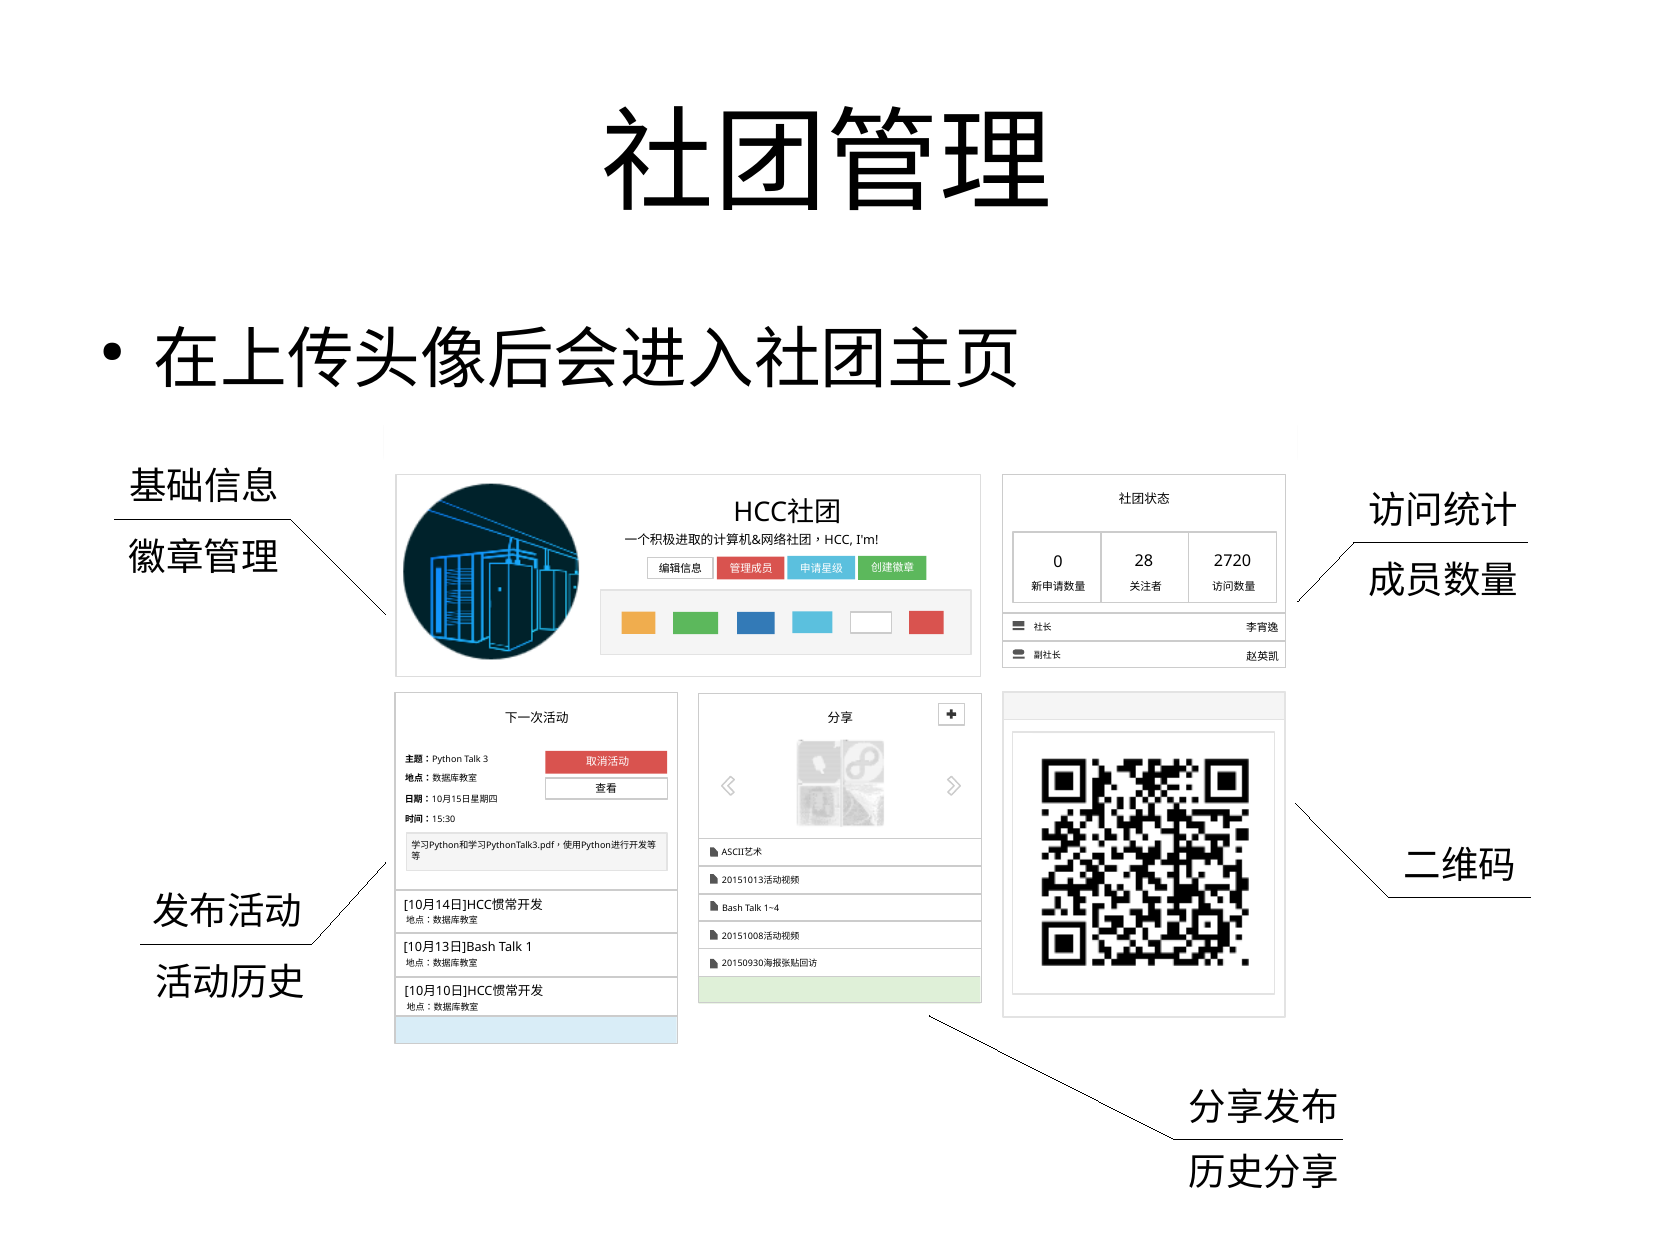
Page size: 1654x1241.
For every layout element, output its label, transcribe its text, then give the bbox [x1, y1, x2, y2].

text_box 历史分享 [1173, 1134, 1355, 1205]
text_box 成员数量 [1353, 542, 1540, 614]
text_box 基础信息 [114, 448, 294, 519]
text_box 分享发布 [1173, 1069, 1355, 1134]
text_box 访问统计 [1353, 472, 1540, 542]
text_box 活动历史 [140, 944, 321, 1015]
text_box 二维码 [1388, 827, 1532, 898]
list 在上传头像后会进入社团主页 [82, 290, 1571, 402]
text_box 发布活动 [137, 874, 318, 945]
picture [383, 425, 1298, 1241]
title 社团管理 [82, 49, 1571, 257]
text_box 徽章管理 [114, 519, 294, 590]
